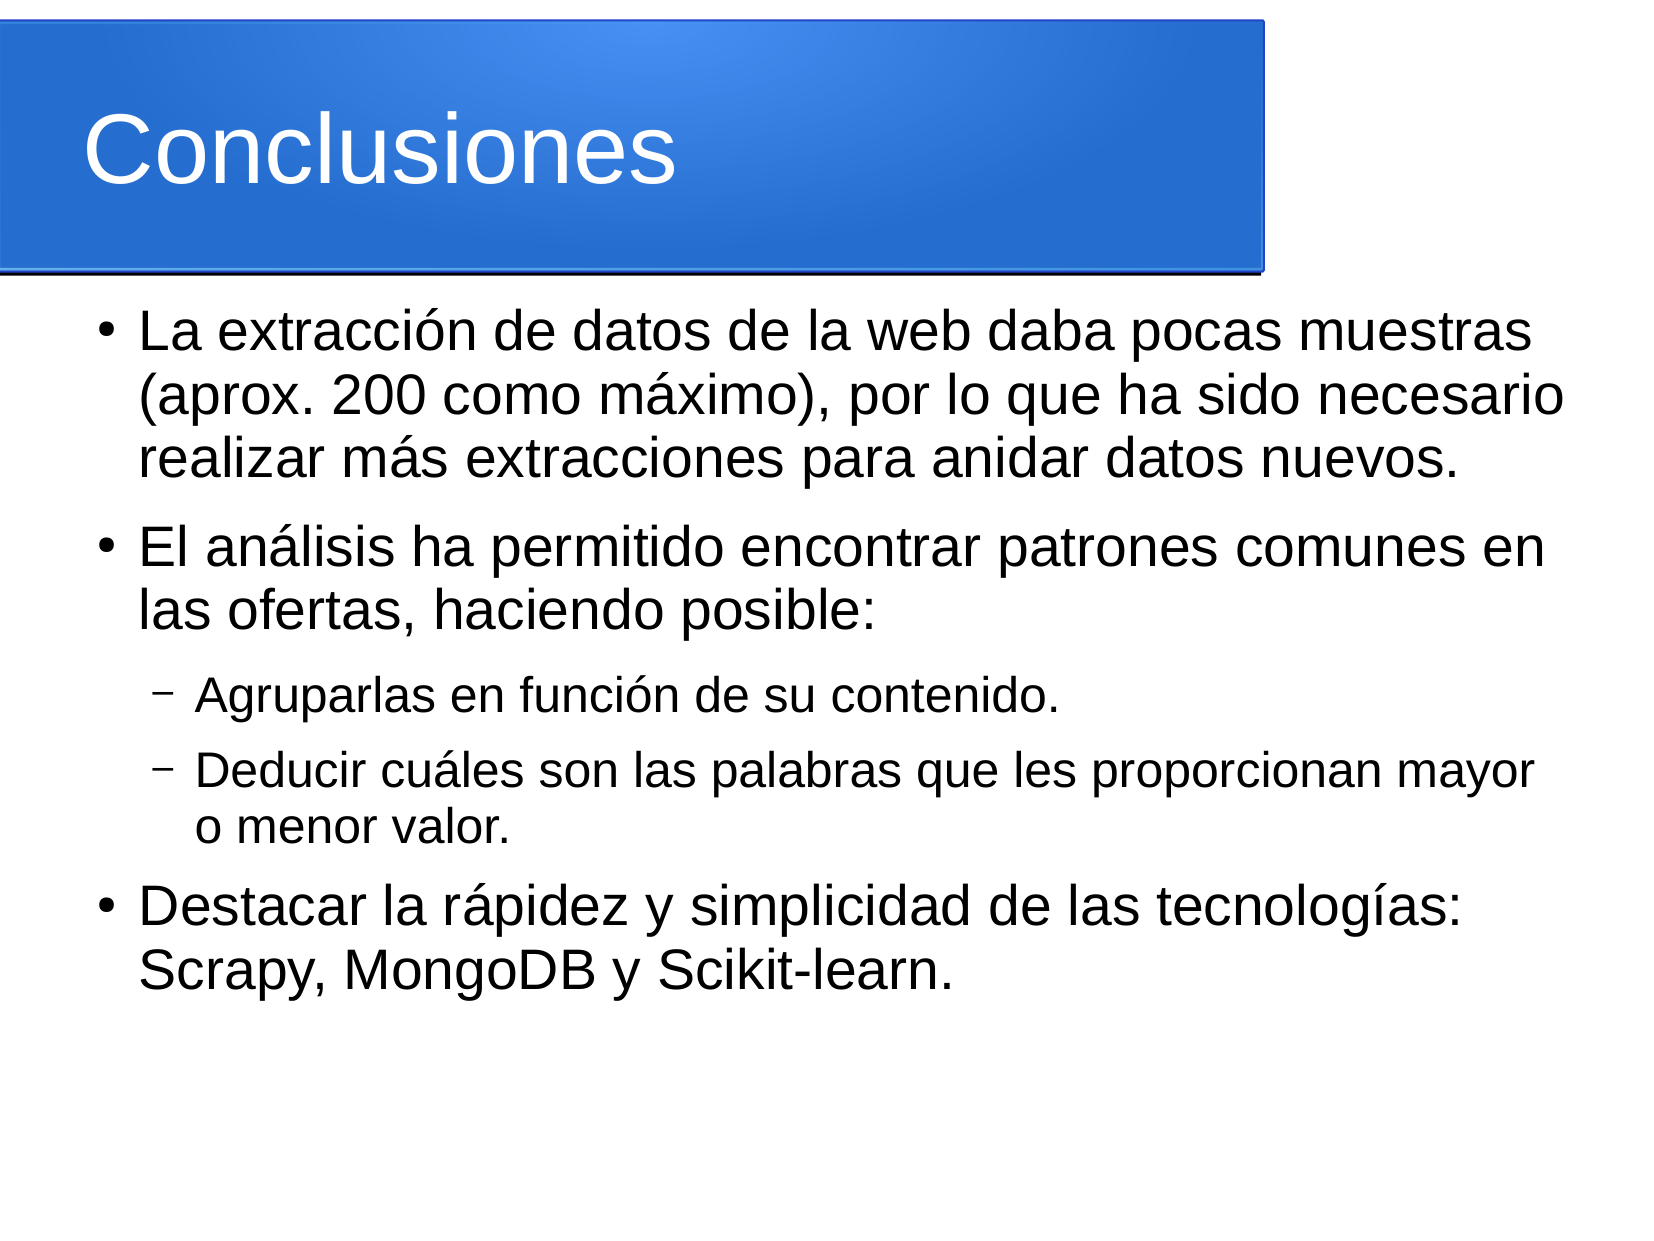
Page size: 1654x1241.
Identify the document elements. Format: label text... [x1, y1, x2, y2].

title Conclusiones [82, 47, 1235, 252]
list La extracción de datos de la web daba pocas muestras (aprox. 200 como máximo), por lo que ha sido necesario realizar más extracciones para anidar datos nuevos. El análisis ha permitido encontrar patrones comunes en las ofertas, haciendo posible: Agruparlas en función de su contenido. Deducir cuáles son las palabras que les proporcionan mayor o menor valor. Destacar la rápidez y simplicidad de las tecnologías: Scrapy, MongoDB y Scikit-learn. [82, 299, 1571, 1019]
